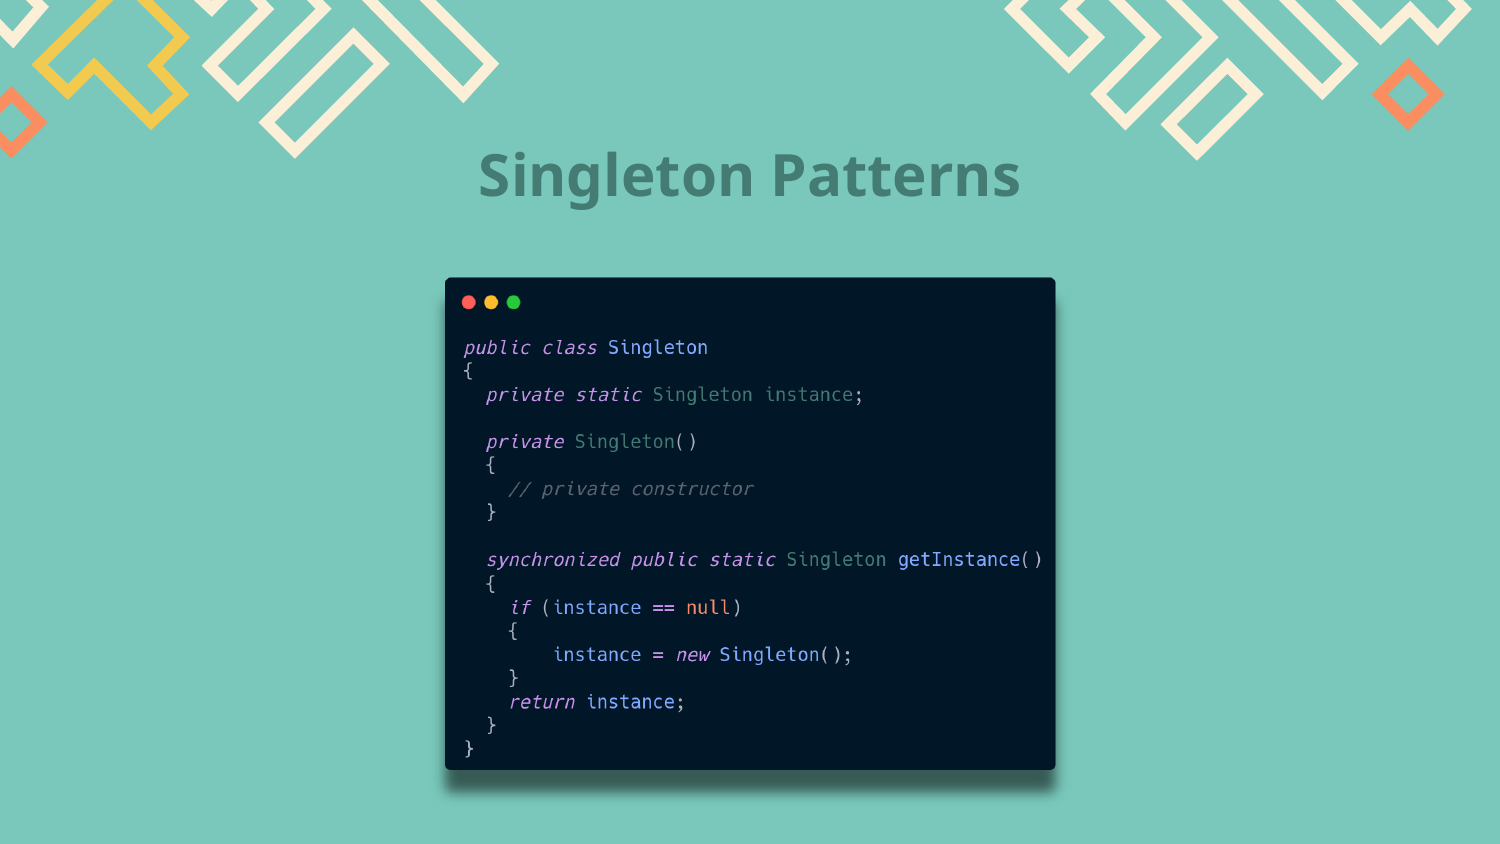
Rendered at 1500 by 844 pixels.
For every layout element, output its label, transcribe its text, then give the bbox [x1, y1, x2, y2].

picture [382, 214, 1118, 833]
title Singleton Patterns [98, 129, 1402, 224]
